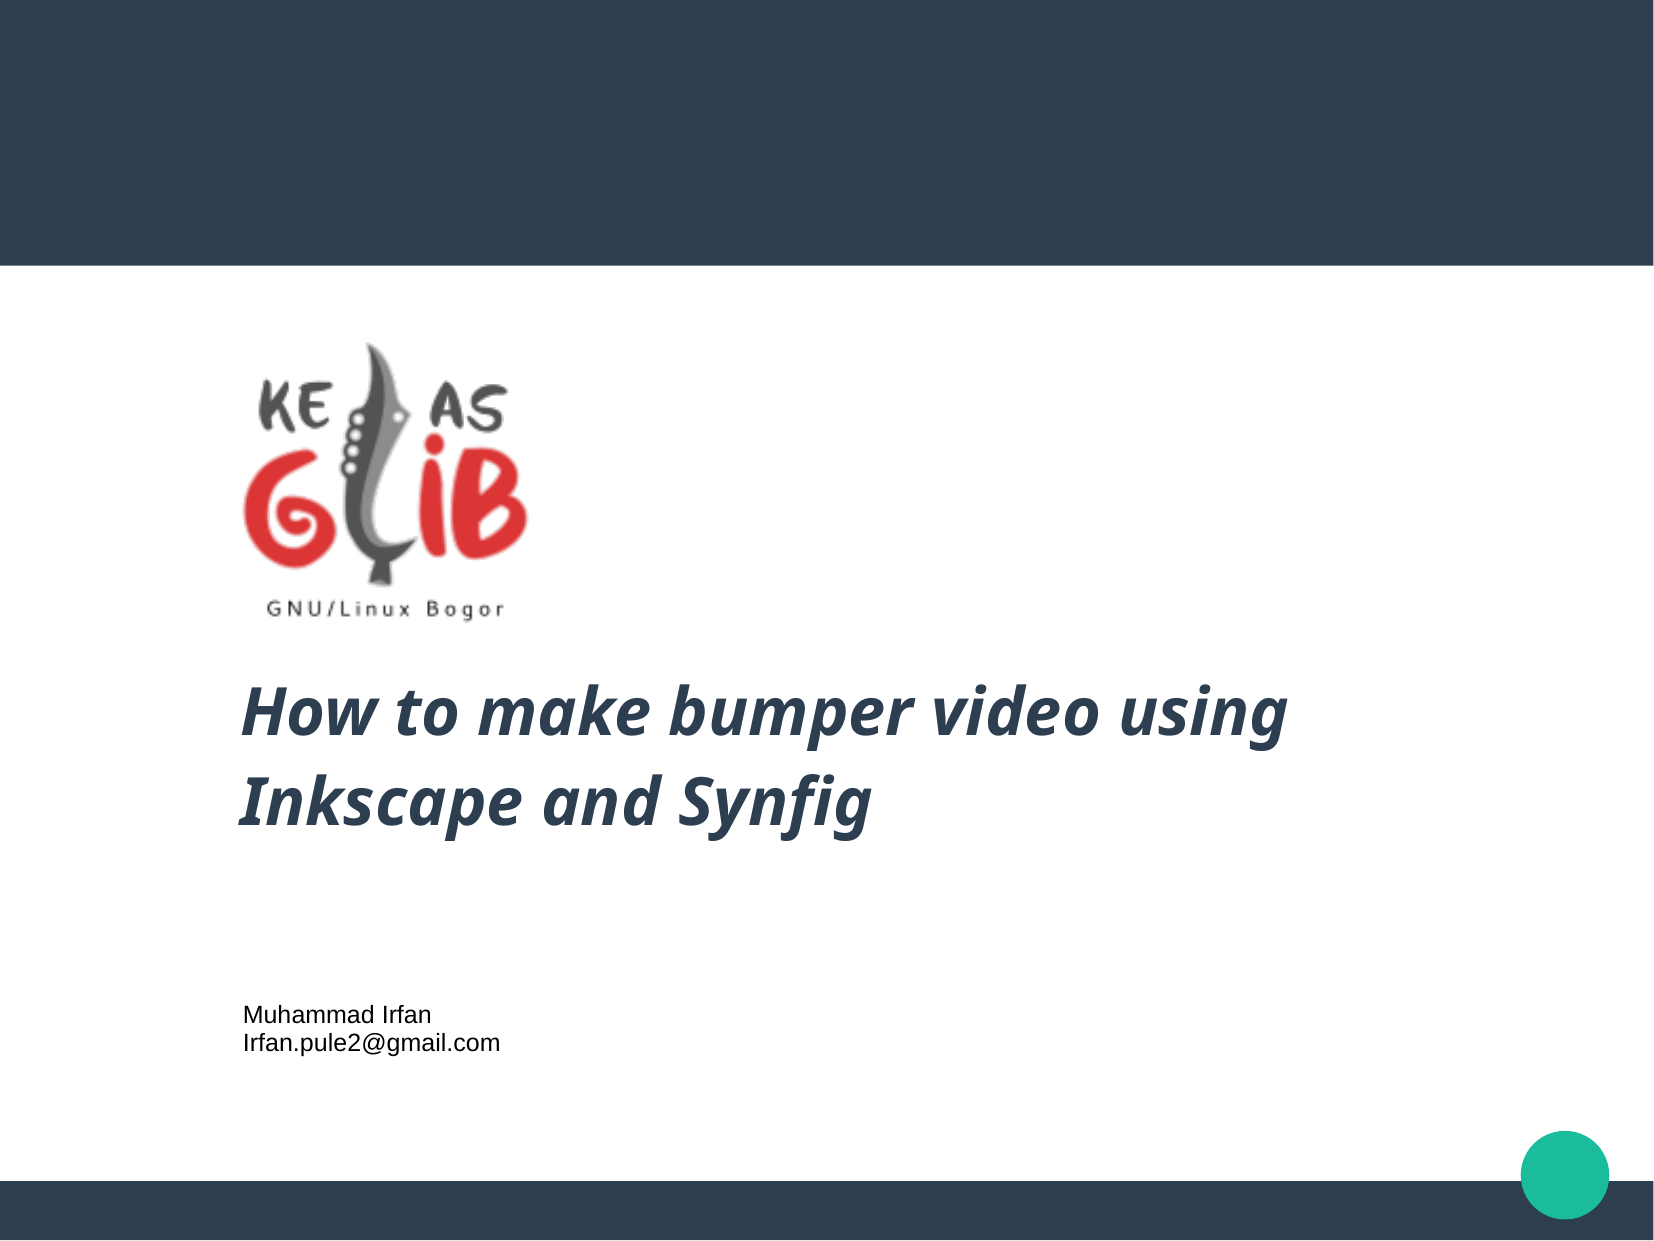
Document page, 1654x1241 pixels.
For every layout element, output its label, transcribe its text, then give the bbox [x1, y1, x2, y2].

subtitle How to make bumper video using Inkscape and Synfig [239, 579, 1410, 930]
picture [228, 324, 544, 640]
text_box Muhammad Irfan Irfan.pule2@gmail.com [228, 993, 814, 1088]
